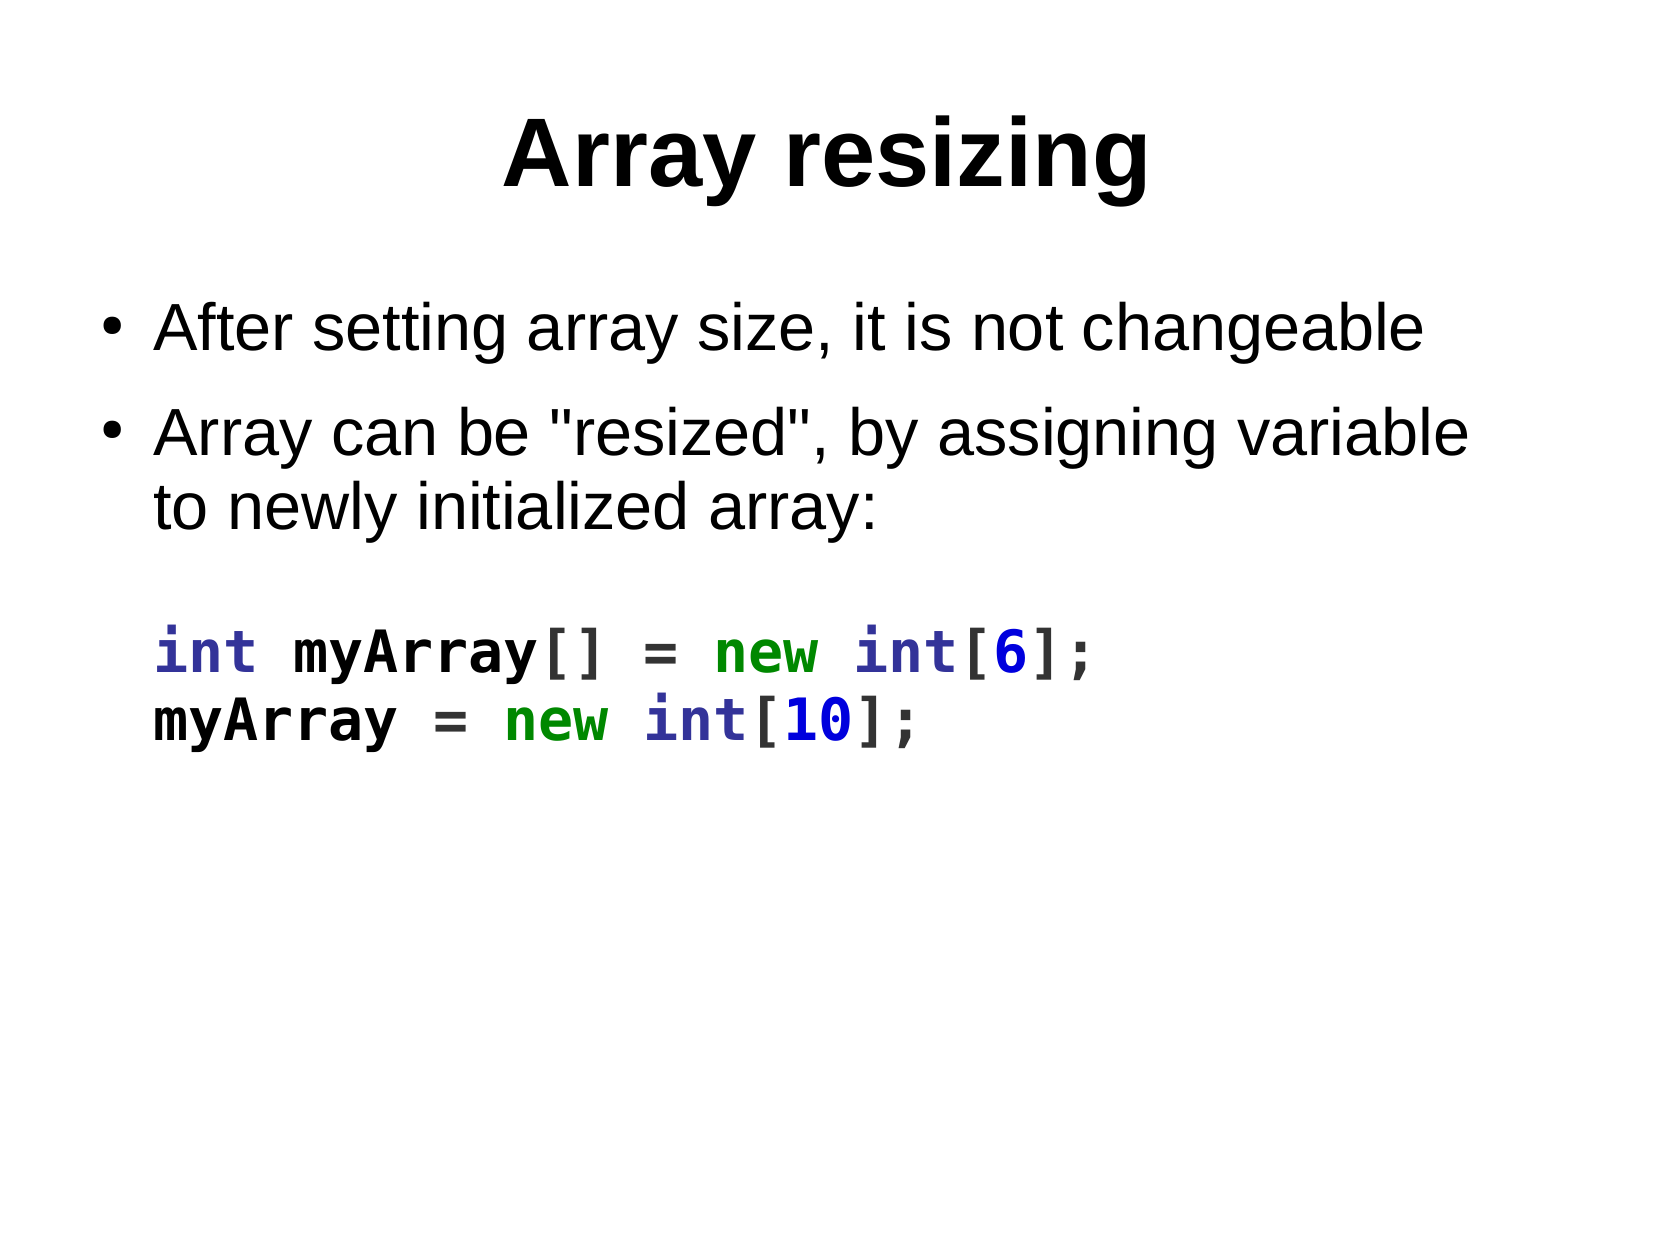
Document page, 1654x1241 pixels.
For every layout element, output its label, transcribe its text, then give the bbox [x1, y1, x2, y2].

list After setting array size, it is not changeable Array can be "resized", by assigning variable to newly initialized array: int myArray[] = new int[6]; myArray = new int[10]; [82, 290, 1538, 1010]
title Array resizing [82, 49, 1571, 257]
